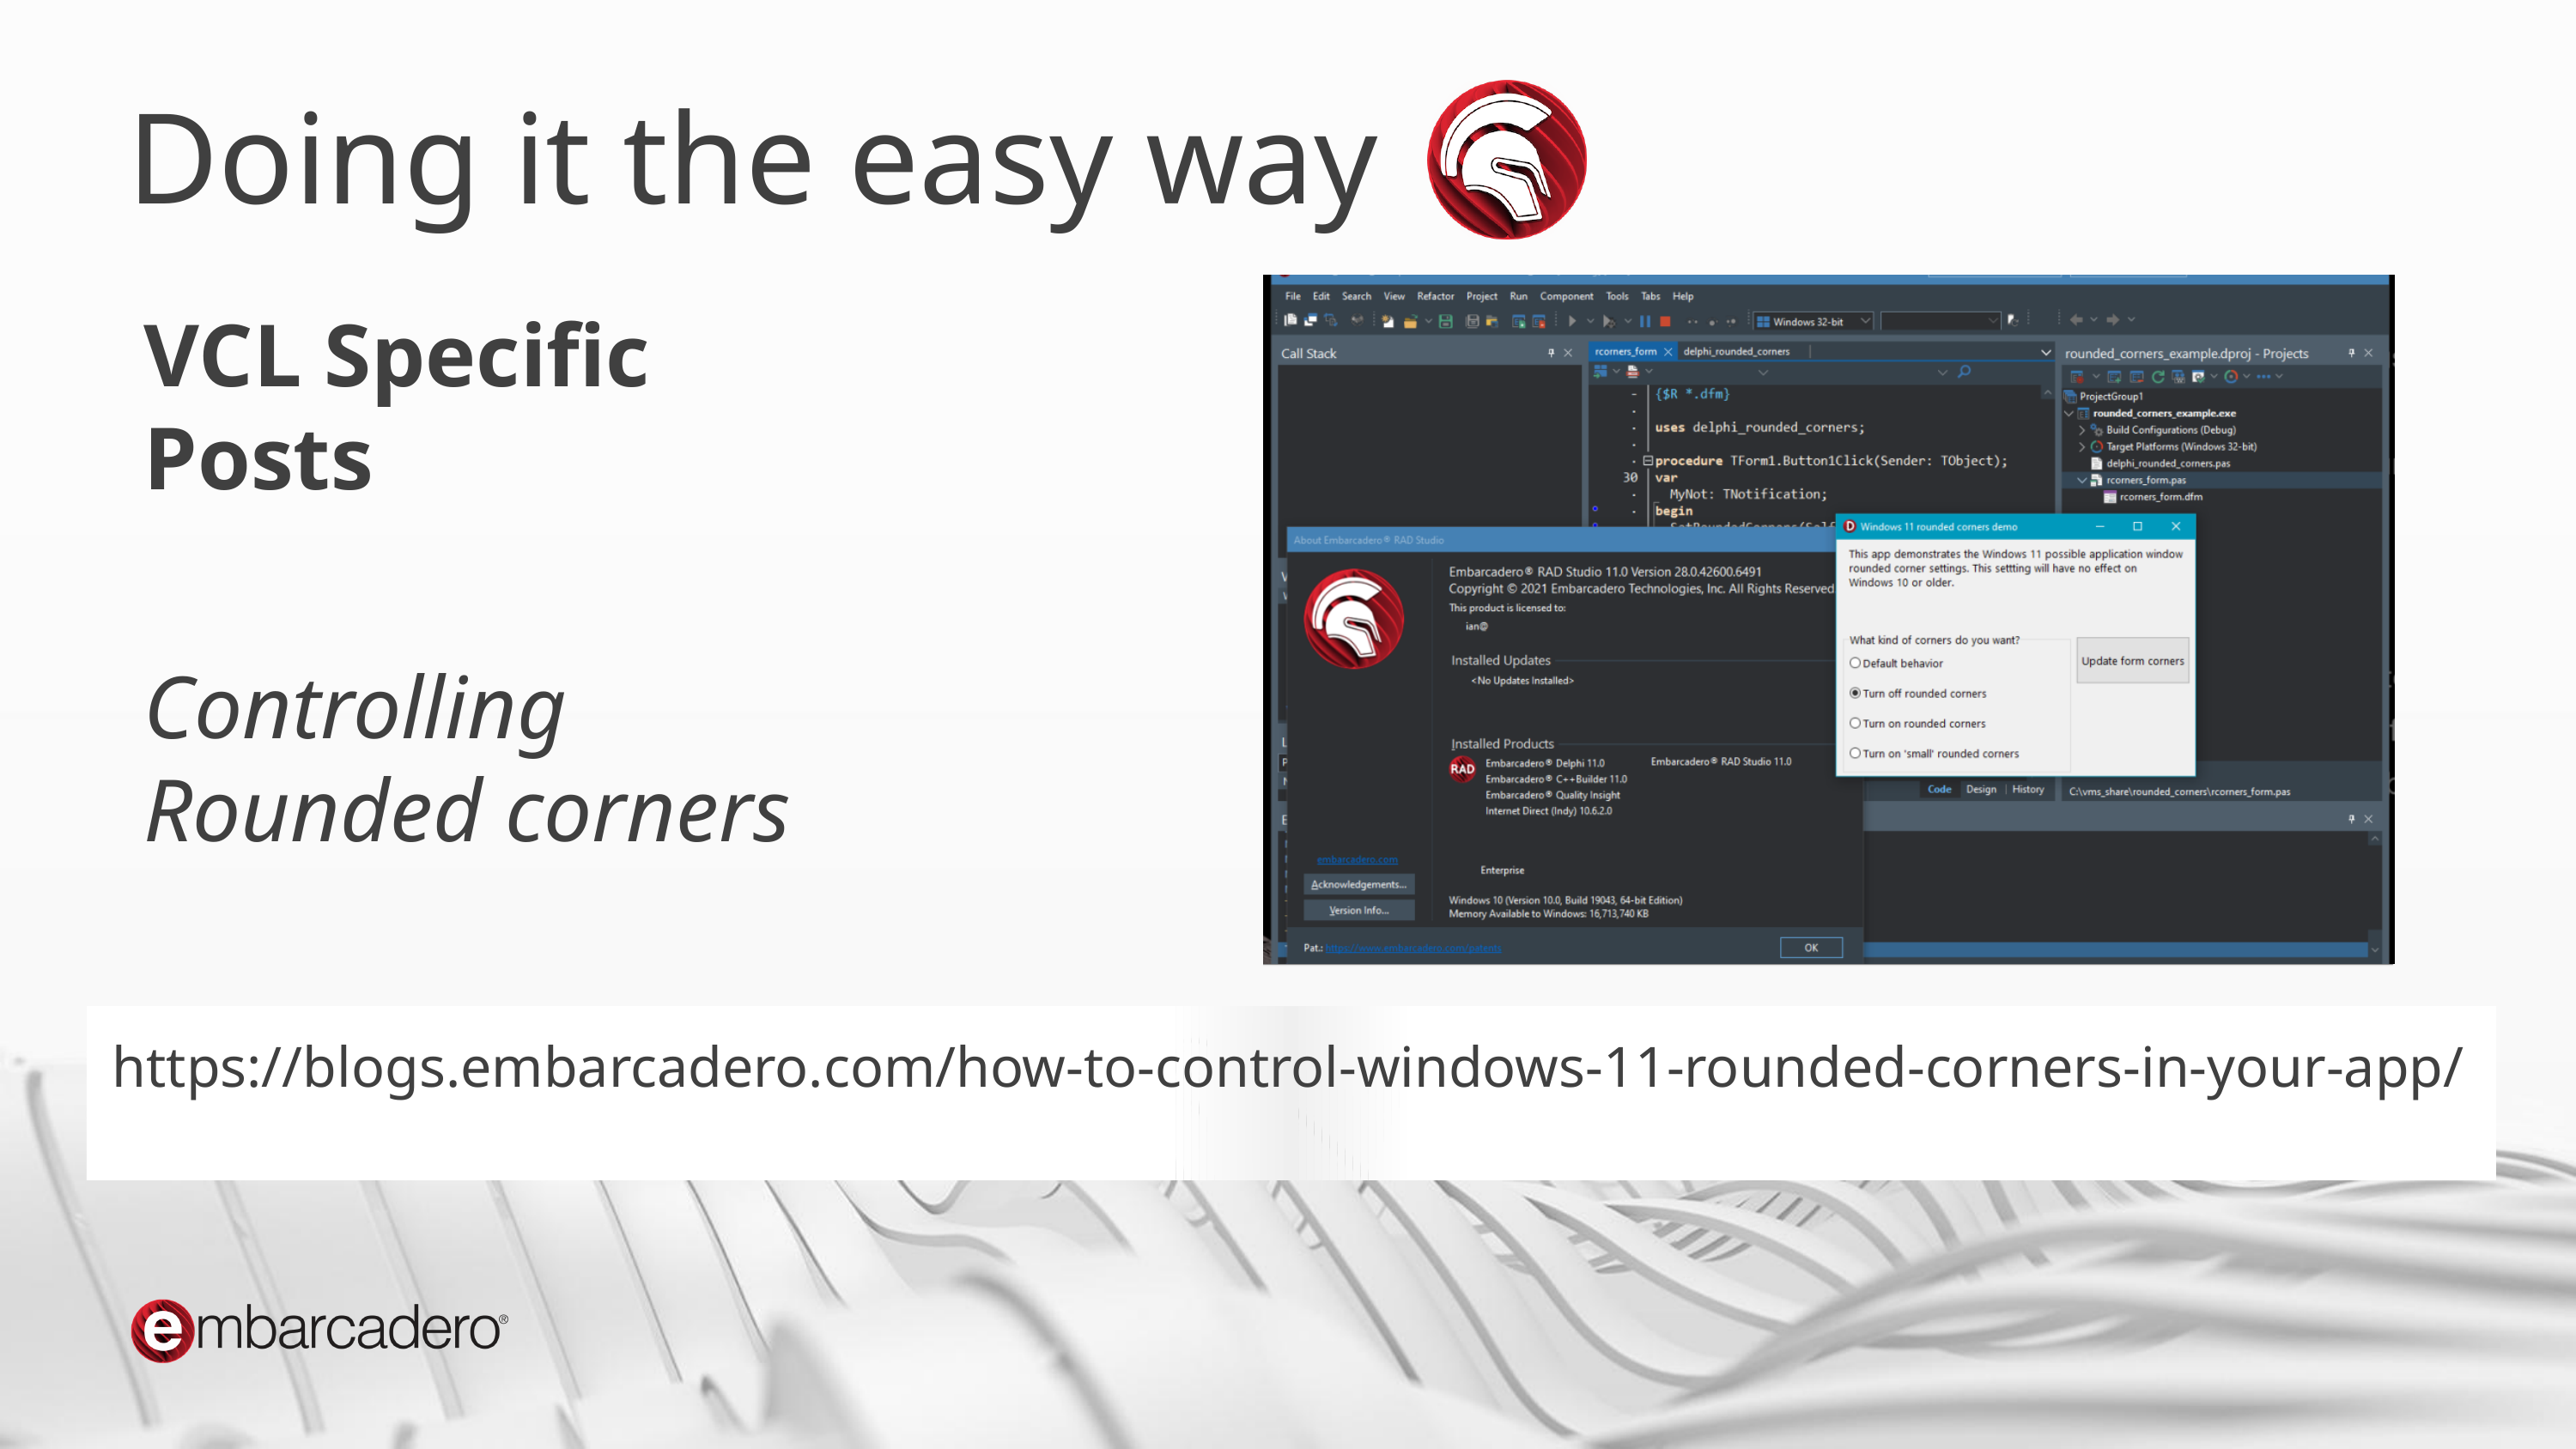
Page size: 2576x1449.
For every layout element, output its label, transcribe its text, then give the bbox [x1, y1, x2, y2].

list VCL Specific Posts Controlling Rounded corners [118, 275, 867, 933]
list https://blogs.embarcadero.com/how-to-control-windows-11-rounded-corners-in-your-app/ [86, 1006, 2496, 1180]
picture [0, 0, 2576, 1449]
title Doing it the easy way [101, 64, 2127, 254]
